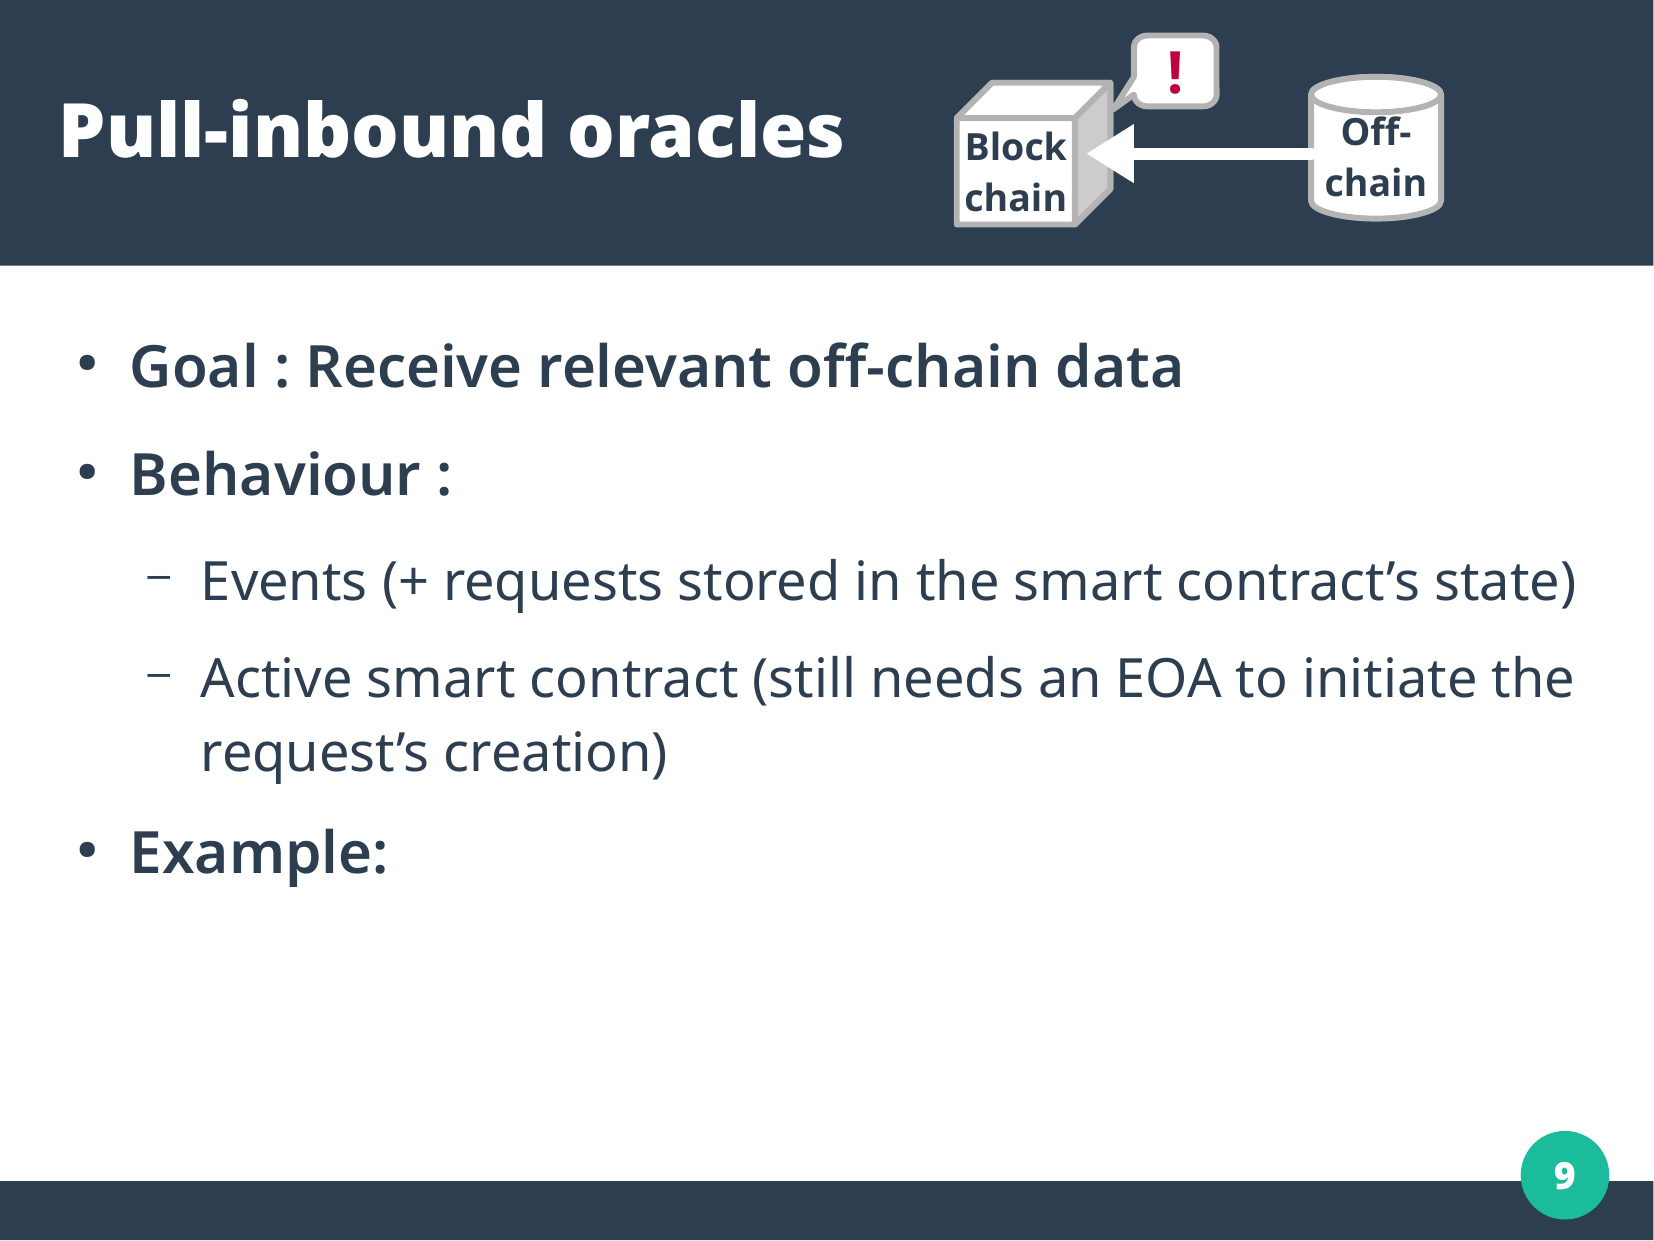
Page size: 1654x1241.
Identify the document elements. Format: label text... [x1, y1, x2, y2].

title Pull-inbound oracles [1094, 160, 1313, 207]
text_box Off- chain [1311, 95, 1442, 219]
text_box Block chain [956, 119, 1074, 225]
list Goal : Receive relevant off-chain data Behaviour : Events (+ requests stored in the smart contract’s state) Active smart contract (still needs an EOA to initiate the request’s creation) Example: [59, 324, 1595, 1152]
title Pull-inbound oracles [59, 49, 1595, 207]
text_box ! [1113, 35, 1217, 110]
